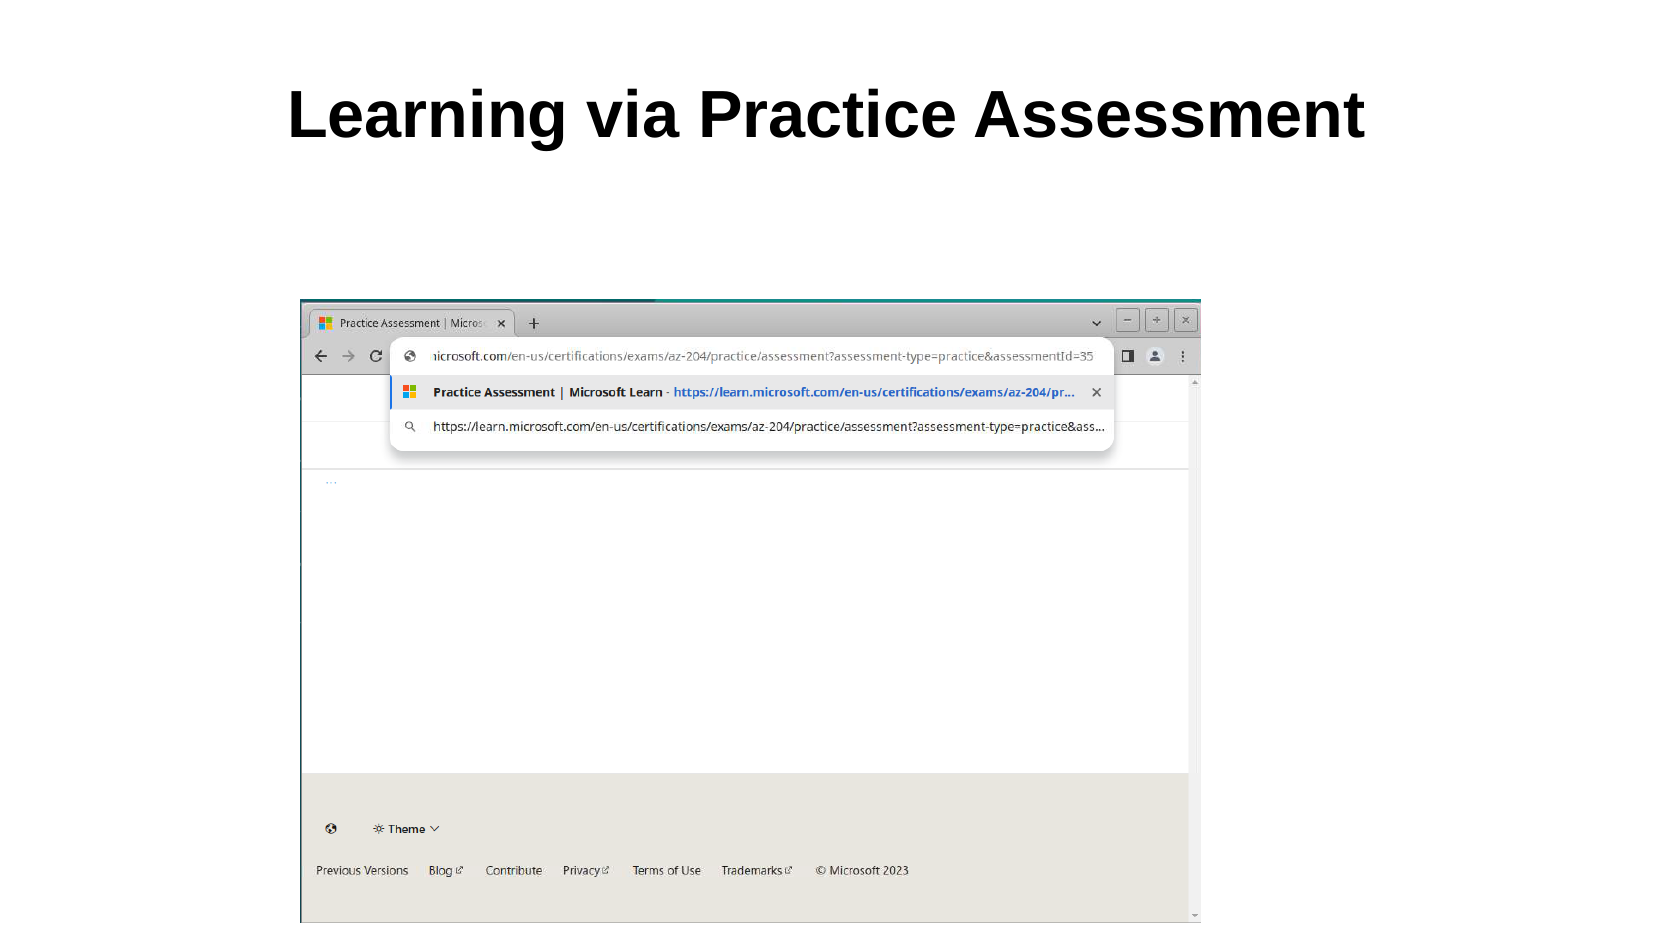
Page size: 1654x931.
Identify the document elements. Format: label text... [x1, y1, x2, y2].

picture [300, 299, 1201, 923]
title Learning via Practice Assessment [82, 37, 1571, 193]
